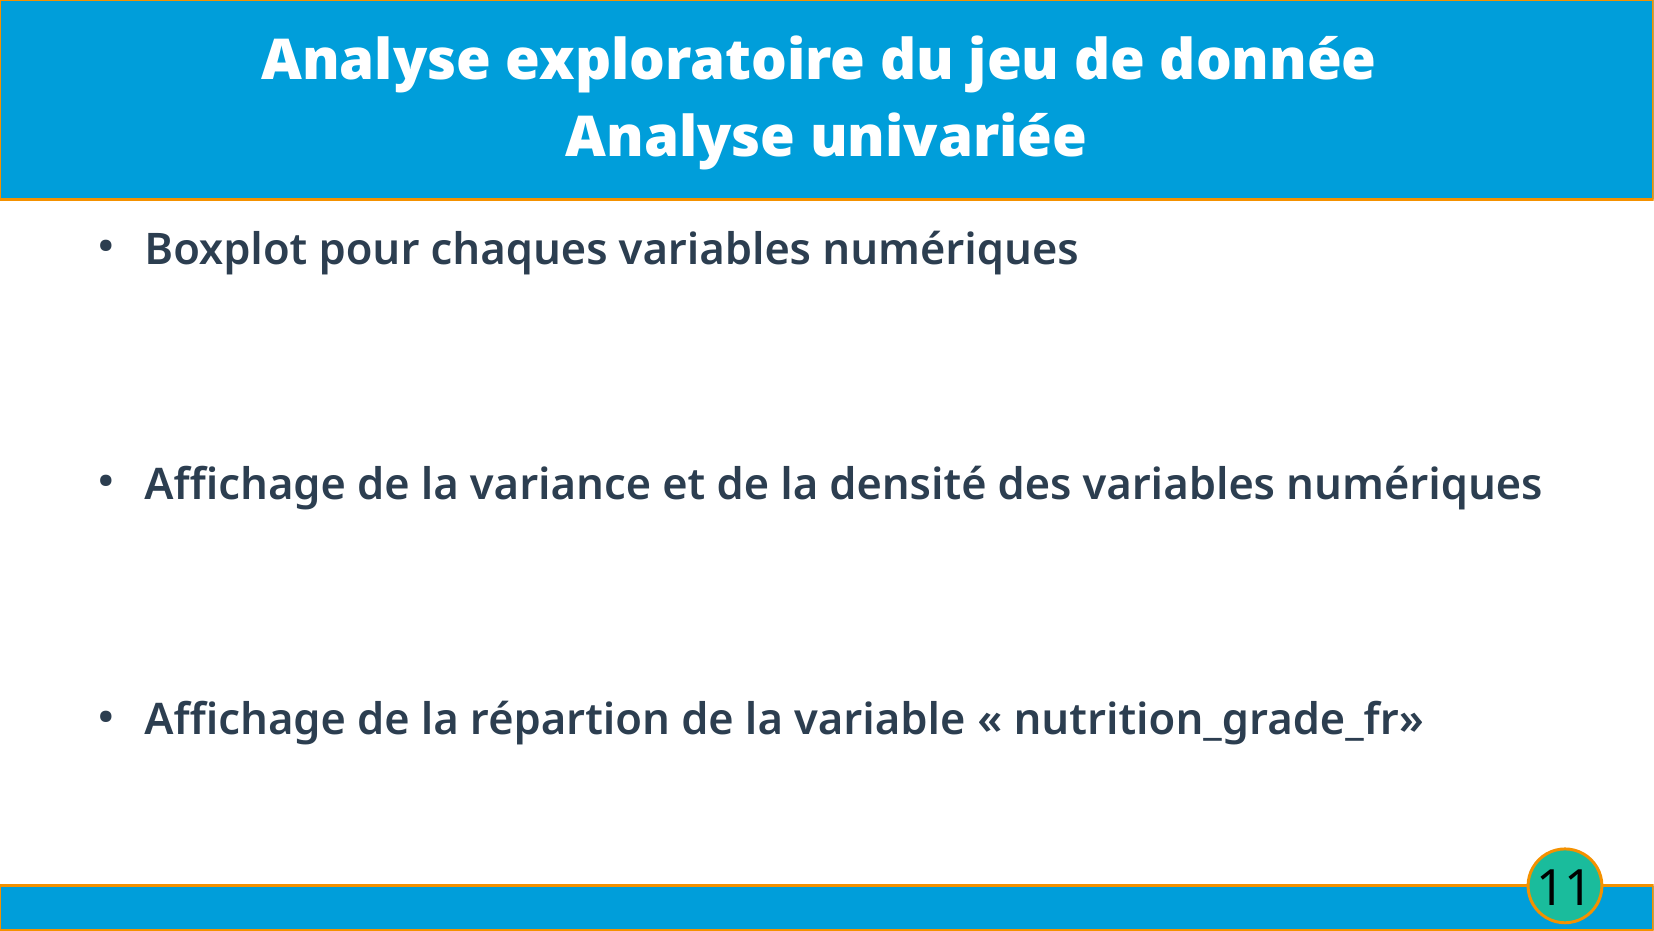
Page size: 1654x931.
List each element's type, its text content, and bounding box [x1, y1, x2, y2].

title Analyse exploratoire du jeu de donnée Analyse univariée [59, 37, 1595, 155]
list Boxplot pour chaques variables numériques Affichage de la variance et de la densité des variables numériques Affichage de la répartion de la variable « nutrition_grade_fr» [82, 217, 1571, 758]
